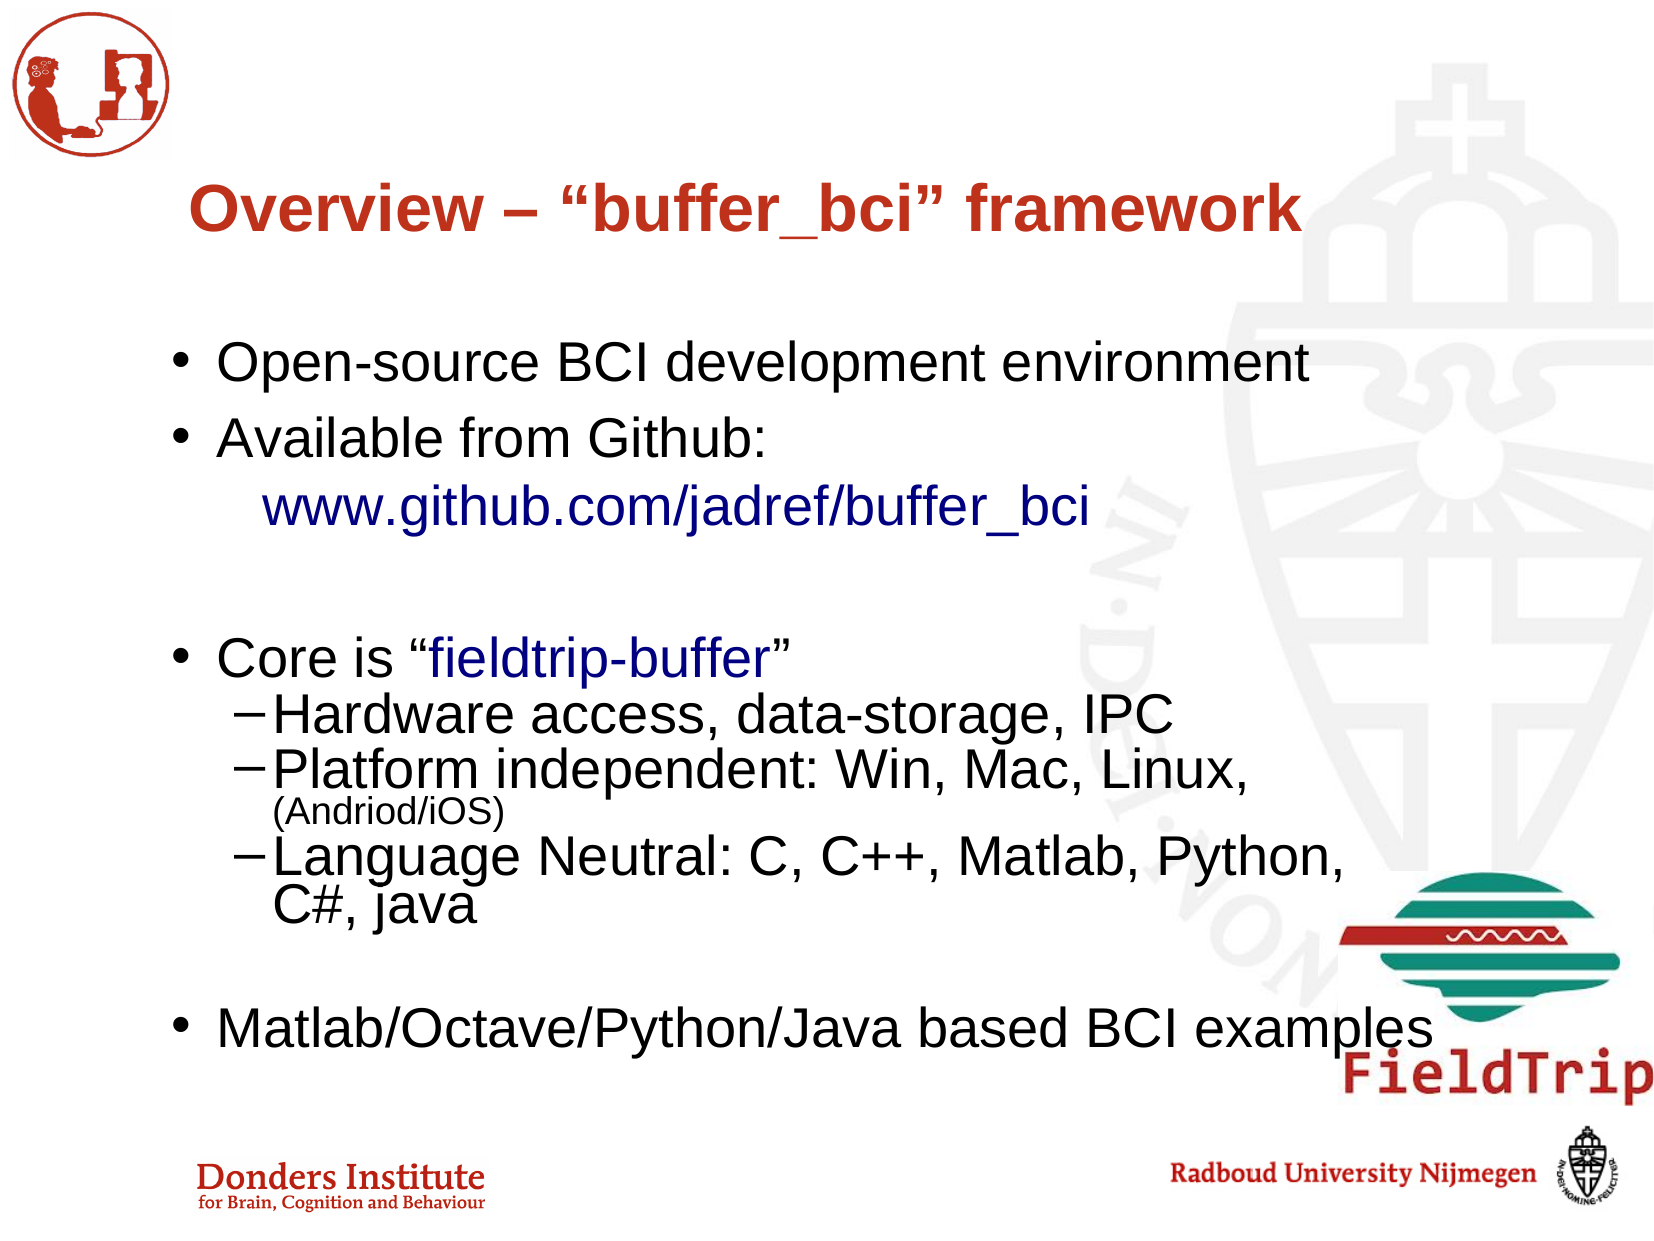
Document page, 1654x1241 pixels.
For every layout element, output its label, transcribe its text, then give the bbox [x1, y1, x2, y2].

title Overview – “buffer_bci” framework [188, 164, 1532, 243]
picture [0, 0, 1654, 1241]
list Open-source BCI development environment Available from Github: www.github.com/jadref/buffer_bci Core is “fieldtrip-buffer” Hardware access, data-storage, IPC Platform independent: Win, Mac, Linux, (Andriod/iOS) Language Neutral: C, C++, Matlab, Python, C#, java Matlab/Octave/Python/Java based BCI examples [171, 325, 1437, 1098]
